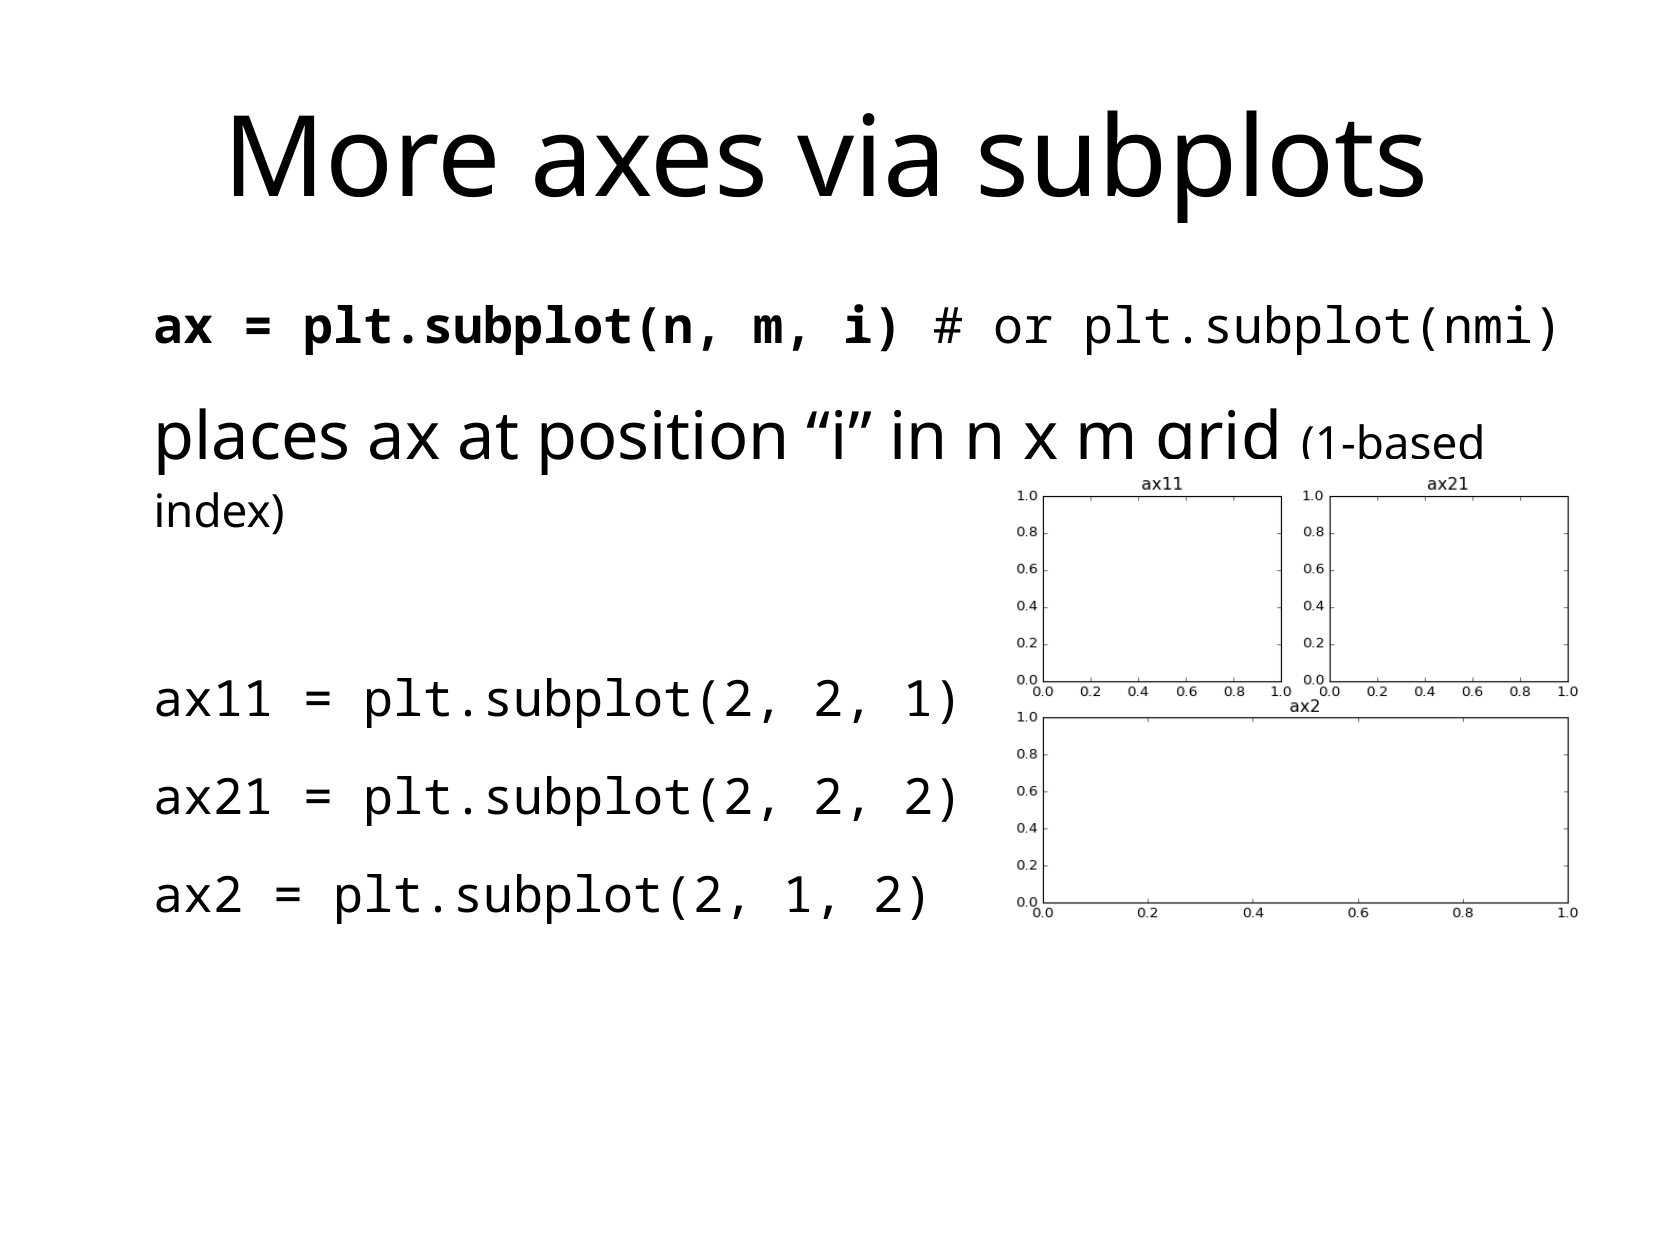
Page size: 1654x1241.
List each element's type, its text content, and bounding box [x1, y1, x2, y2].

picture [990, 459, 1610, 931]
list ax = plt.subplot(n, m, i) # or plt.subplot(nmi) places ax at position “i” in n x m grid (1-based index) ax11 = plt.subplot(2, 2, 1) ax21 = plt.subplot(2, 2, 2) ax2 = plt.subplot(2, 1, 2) [82, 290, 1571, 1010]
title More axes via subplots [82, 49, 1571, 257]
